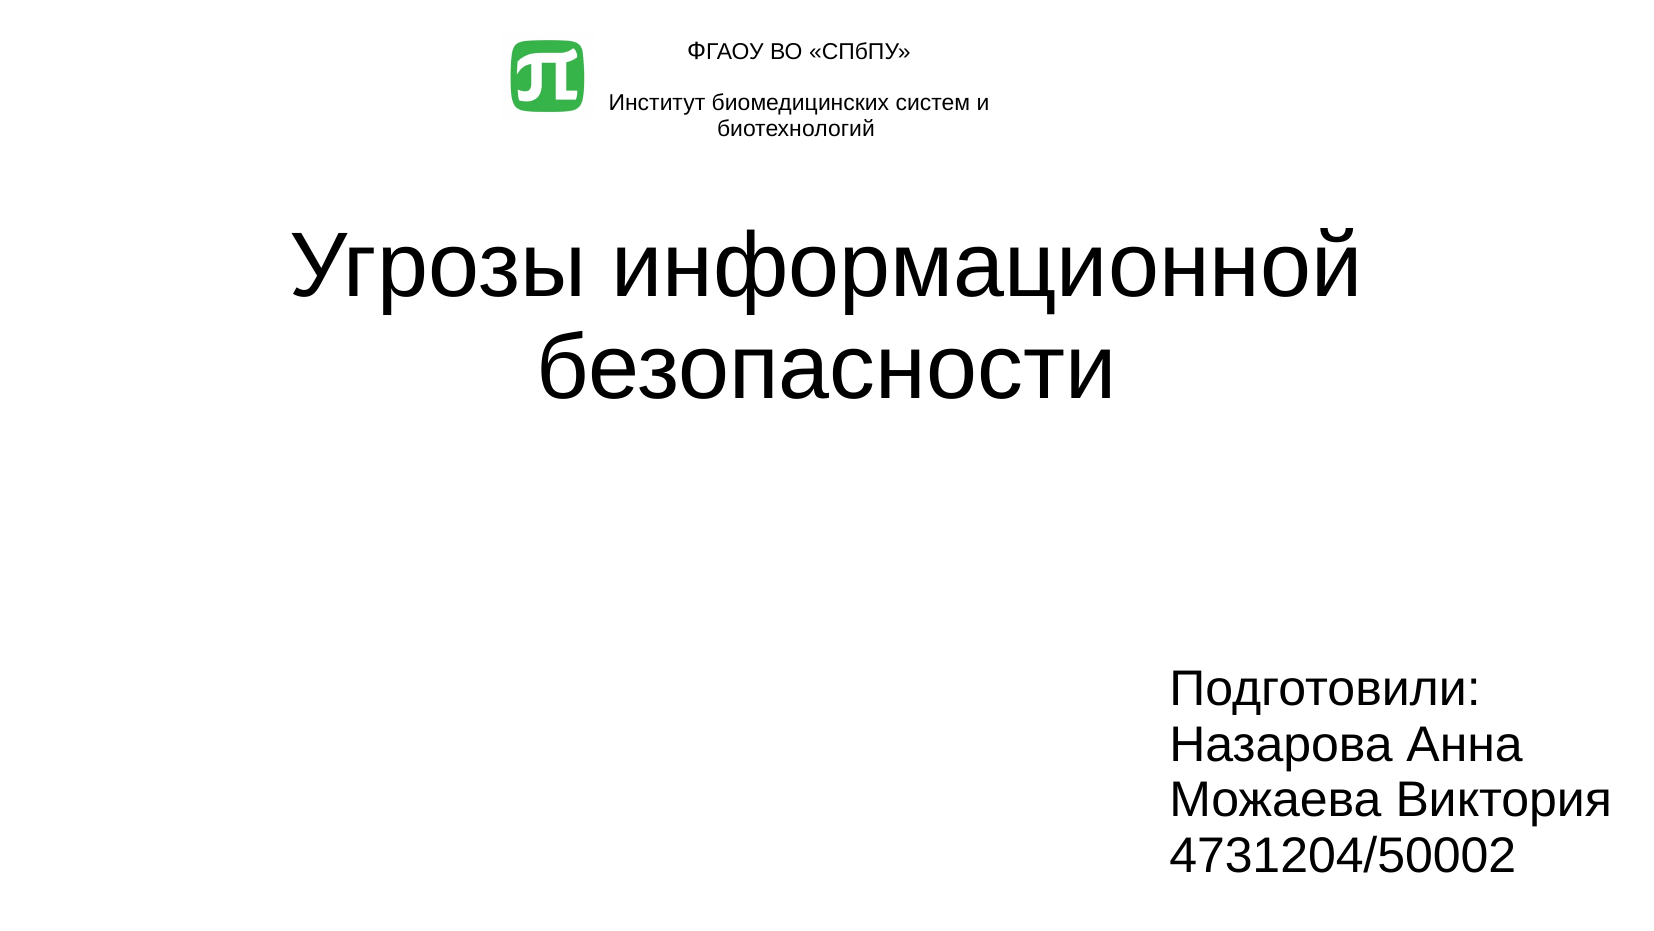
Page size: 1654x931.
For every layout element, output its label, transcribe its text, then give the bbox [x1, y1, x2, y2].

text_box ФГАОУ ВО «СПбПУ» Институт биомедицинских систем и биотехнологий [535, 29, 1063, 149]
picture [501, 29, 595, 122]
subtitle Подготовили: Назарова Анна Можаева Виктория 4731204/50002 [1169, 501, 1654, 931]
title Угрозы информационной безопасности [82, 212, 1571, 419]
